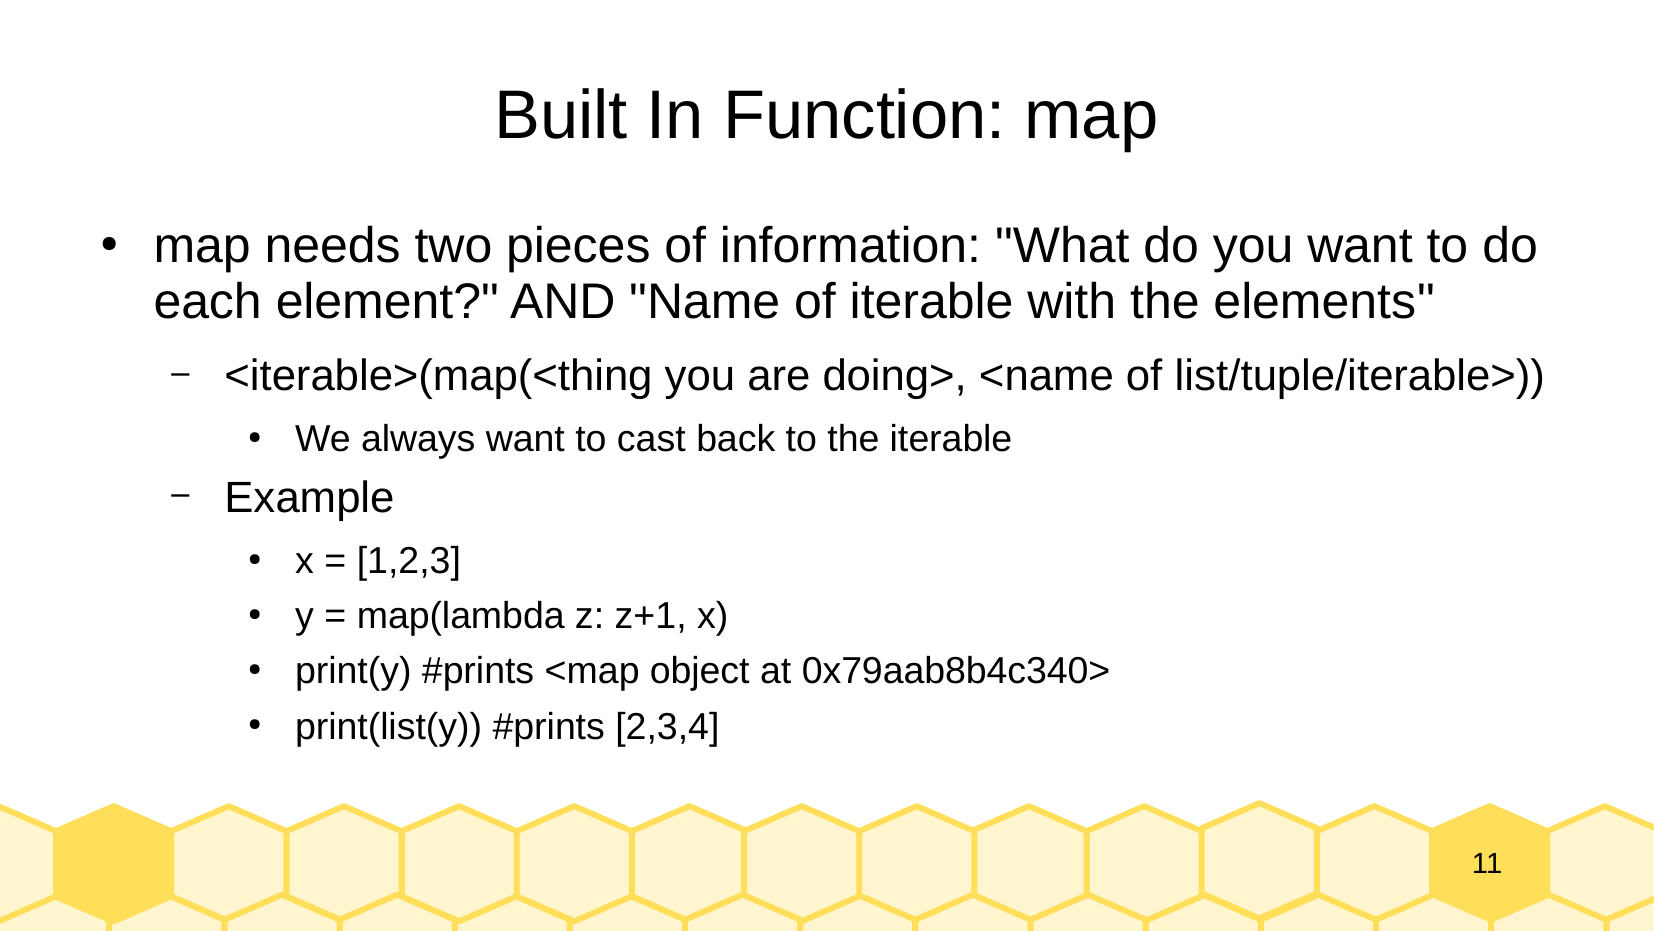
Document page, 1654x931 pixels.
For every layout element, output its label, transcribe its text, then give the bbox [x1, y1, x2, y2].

title Built In Function: map [82, 37, 1571, 193]
list map needs two pieces of information: "What do you want to do each element?" AND "Name of iterable with the elements" <iterable>(map(<thing you are doing>, <name of list/tuple/iterable>)) We always want to cast back to the iterable Example x = [1,2,3] y = map(lambda z: z+1, x) print(y) #prints <map object at 0x79aab8b4c340> print(list(y)) #prints [2,3,4] [82, 217, 1571, 758]
